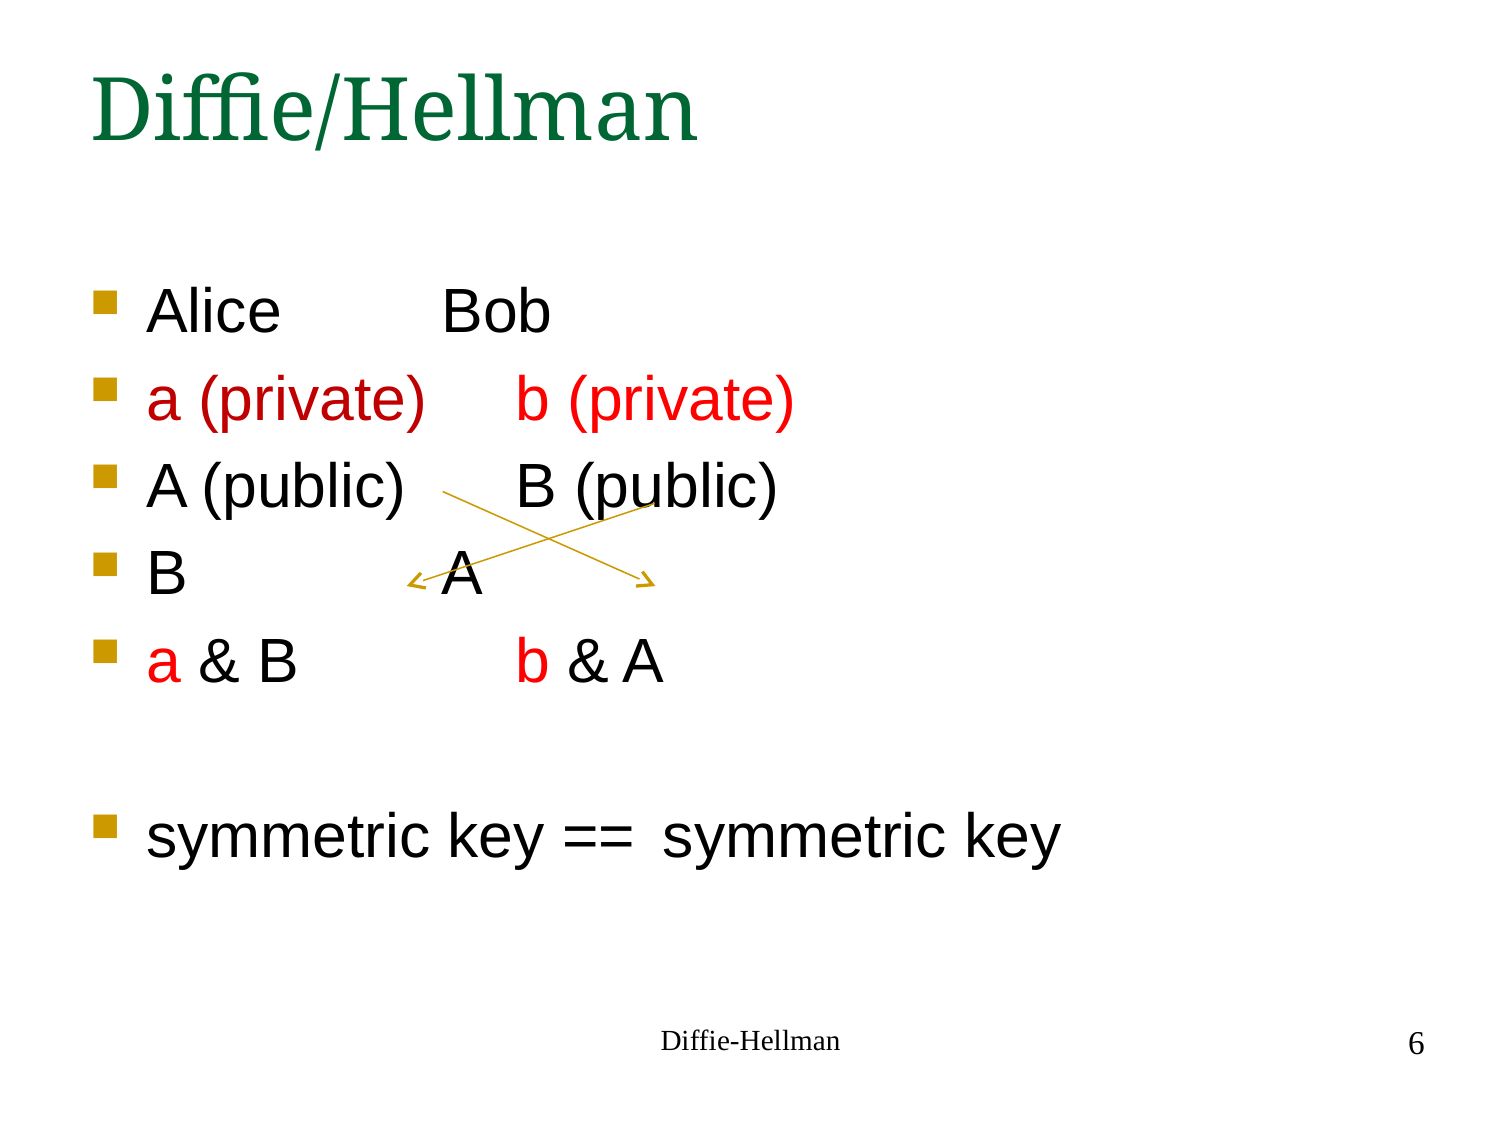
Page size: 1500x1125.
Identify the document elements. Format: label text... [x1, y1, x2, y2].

list Alice Bob a (private) b (private) A (public) B (public) B A a & B b & A symmetric key == symmetric key [75, 262, 1425, 1006]
title Diffie/Hellman [75, 45, 1425, 233]
